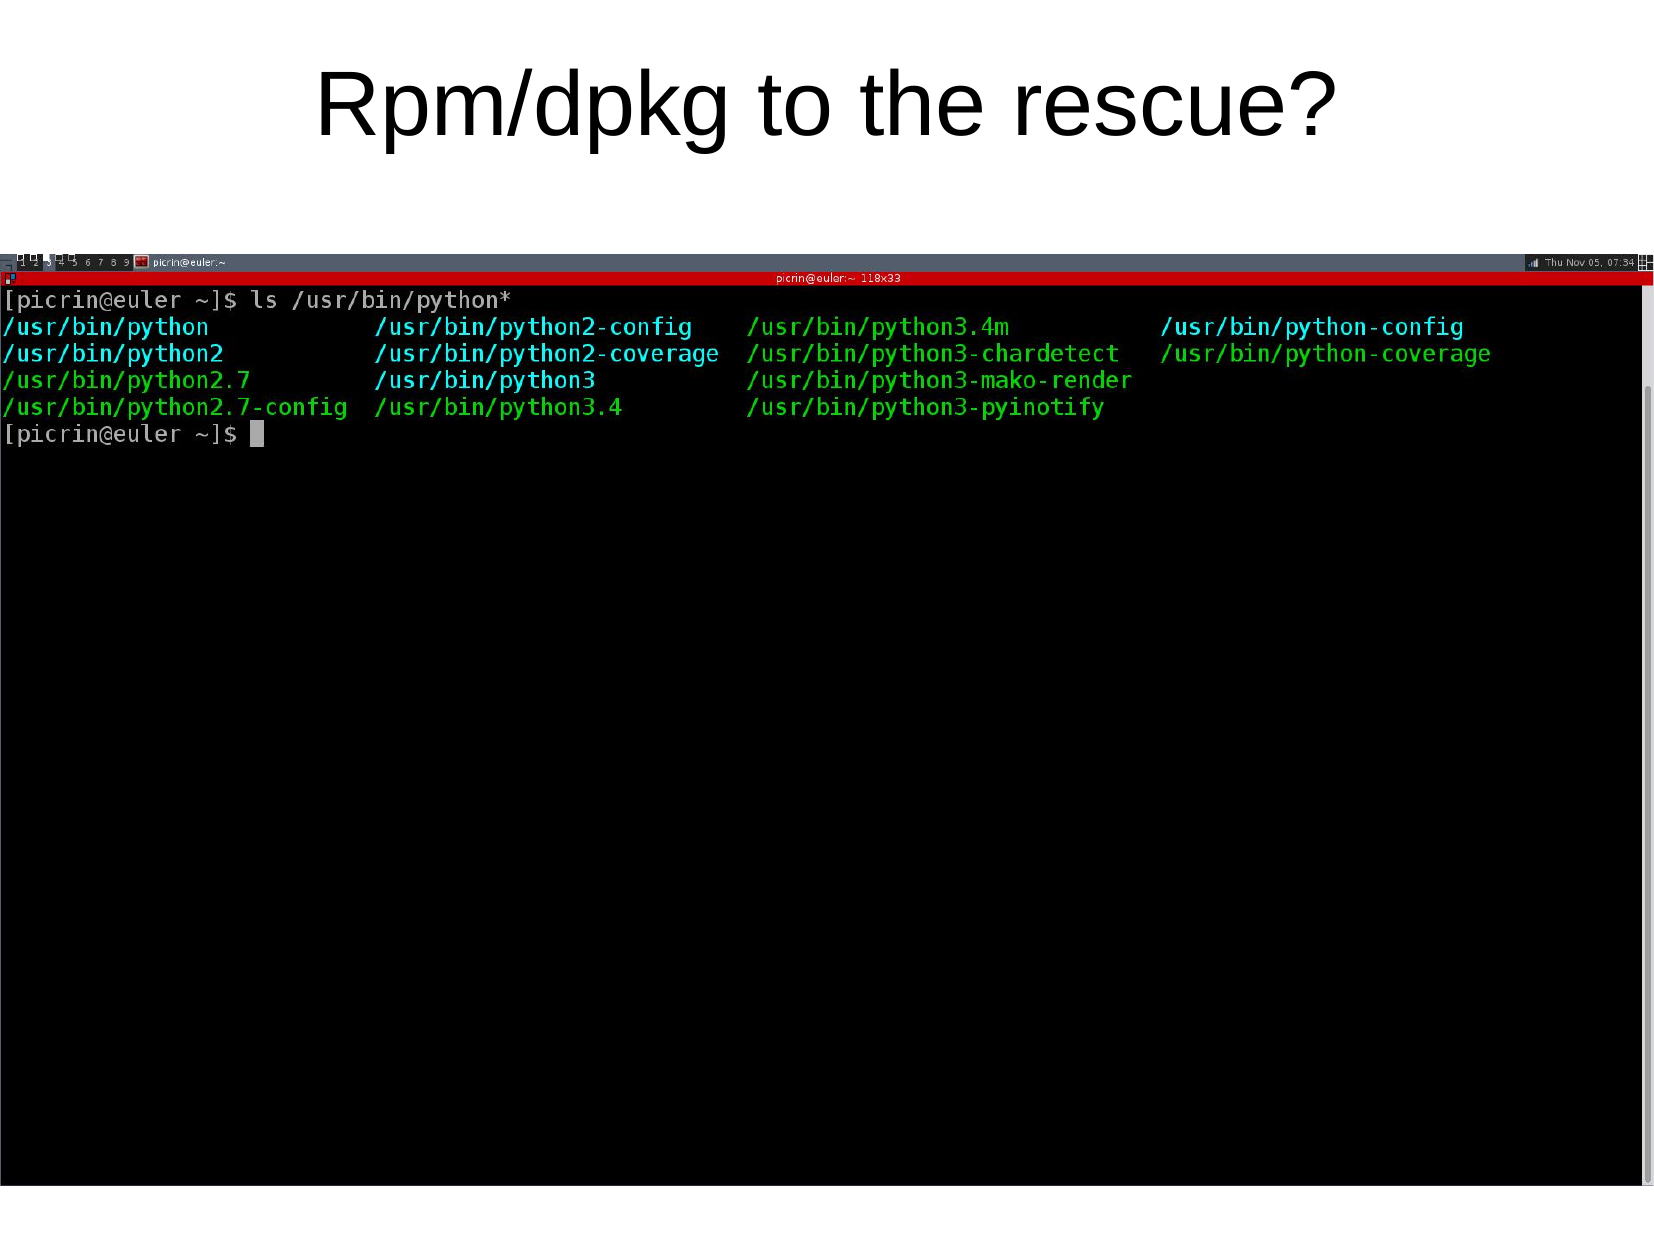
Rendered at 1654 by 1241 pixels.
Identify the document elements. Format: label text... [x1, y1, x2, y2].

picture [0, 254, 1654, 1186]
title Rpm/dpkg to the rescue? [82, 0, 1571, 208]
